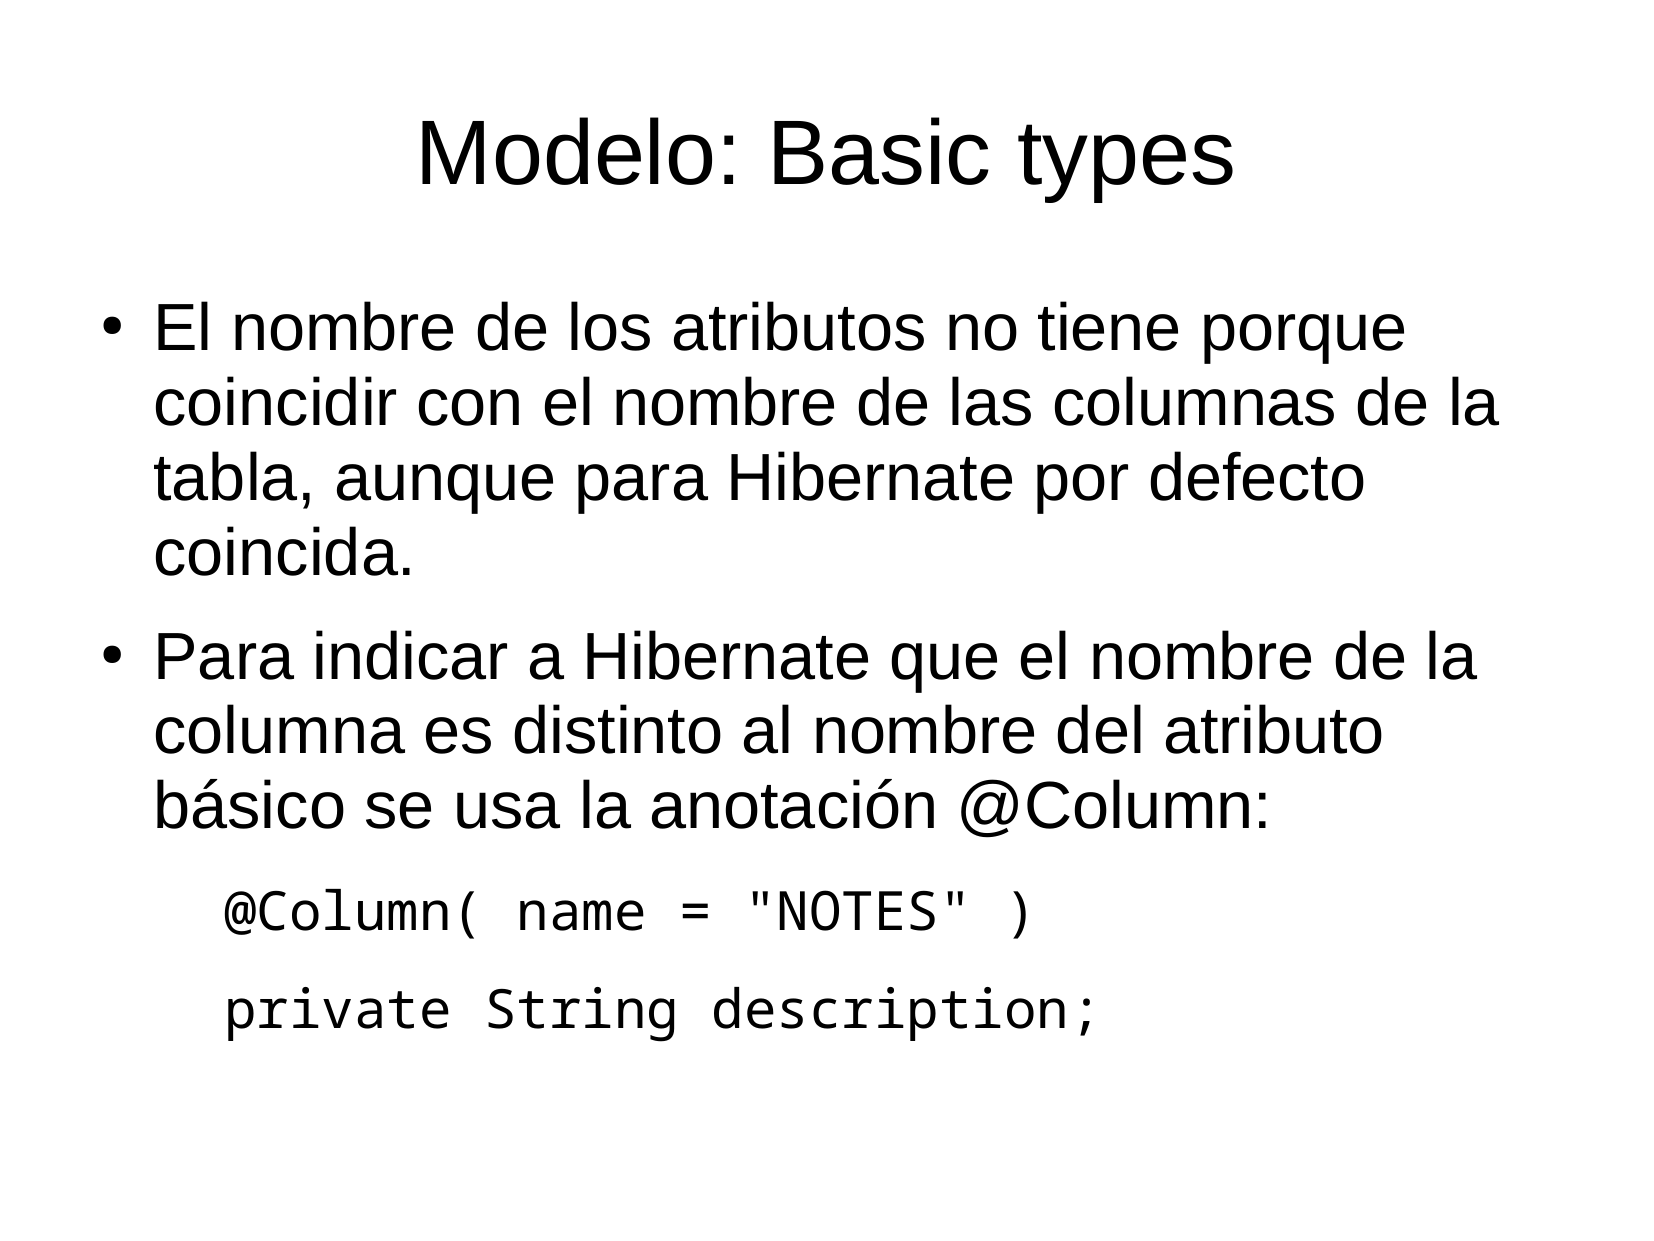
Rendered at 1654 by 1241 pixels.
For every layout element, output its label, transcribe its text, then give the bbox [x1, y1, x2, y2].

title Modelo: Basic types [82, 49, 1571, 257]
list El nombre de los atributos no tiene porque coincidir con el nombre de las columnas de la tabla, aunque para Hibernate por defecto coincida. Para indicar a Hibernate que el nombre de la columna es distinto al nombre del atributo básico se usa la anotación @Column: @Column( name = "NOTES" ) private String description; [82, 290, 1571, 1109]
